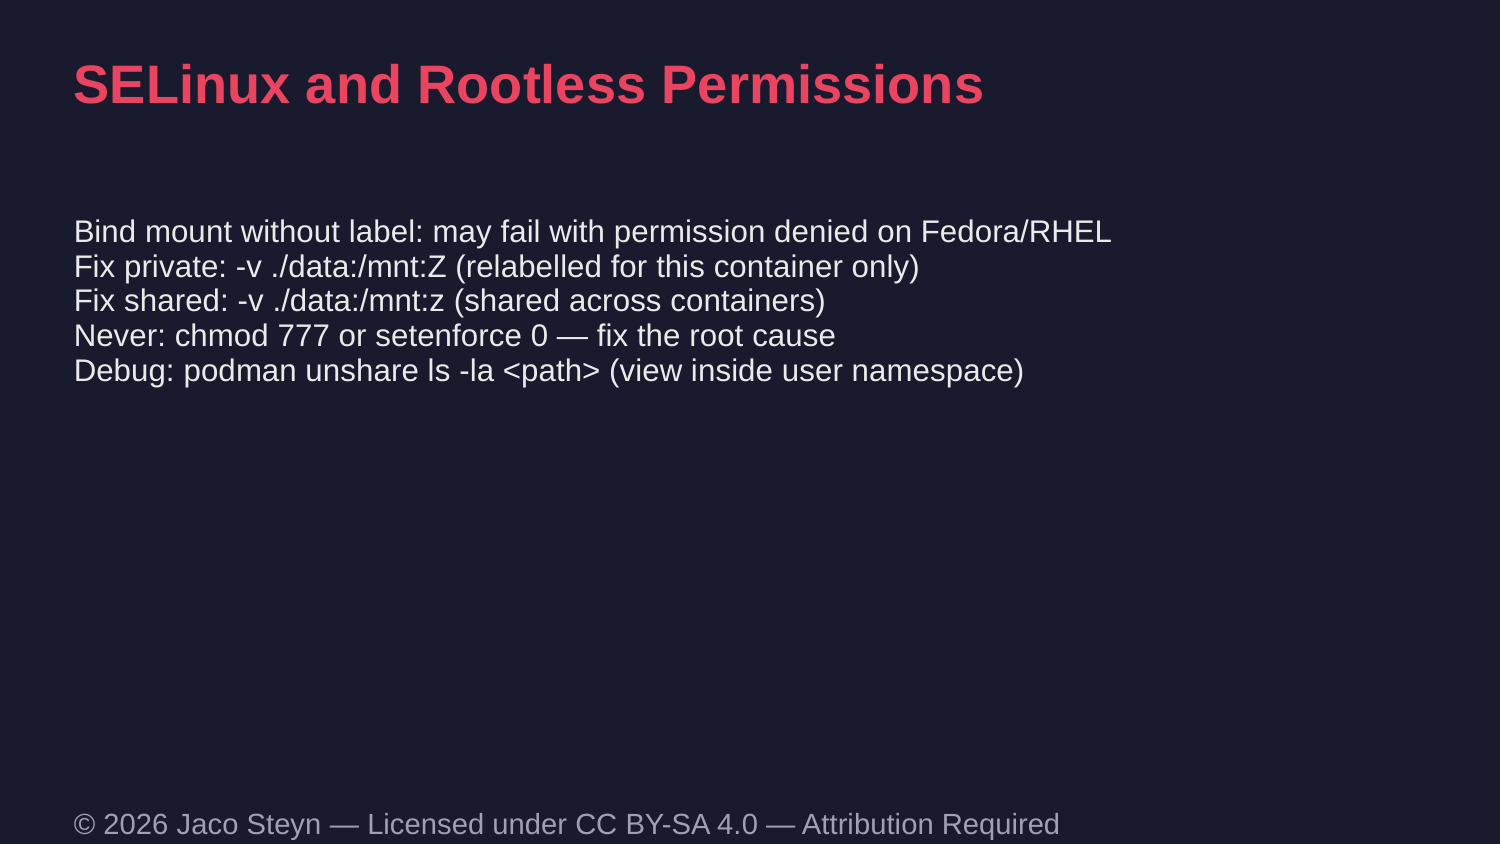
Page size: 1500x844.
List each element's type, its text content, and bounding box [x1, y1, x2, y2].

title SELinux and Rootless Permissions [59, 47, 1441, 166]
text_box © 2026 Jaco Steyn — Licensed under CC BY-SA 4.0 — Attribution Required [59, 800, 1441, 836]
text_box Bind mount without label: may fail with permission denied on Fedora/RHEL Fix private: -v ./data:/mnt:Z (relabelled for this container only) Fix shared: -v ./data:/mnt:z (shared across containers) Never: chmod 777 or setenforce 0 — fix the root cause Debug: podman unshare ls -la <path> (view inside user namespace) [59, 206, 1441, 798]
